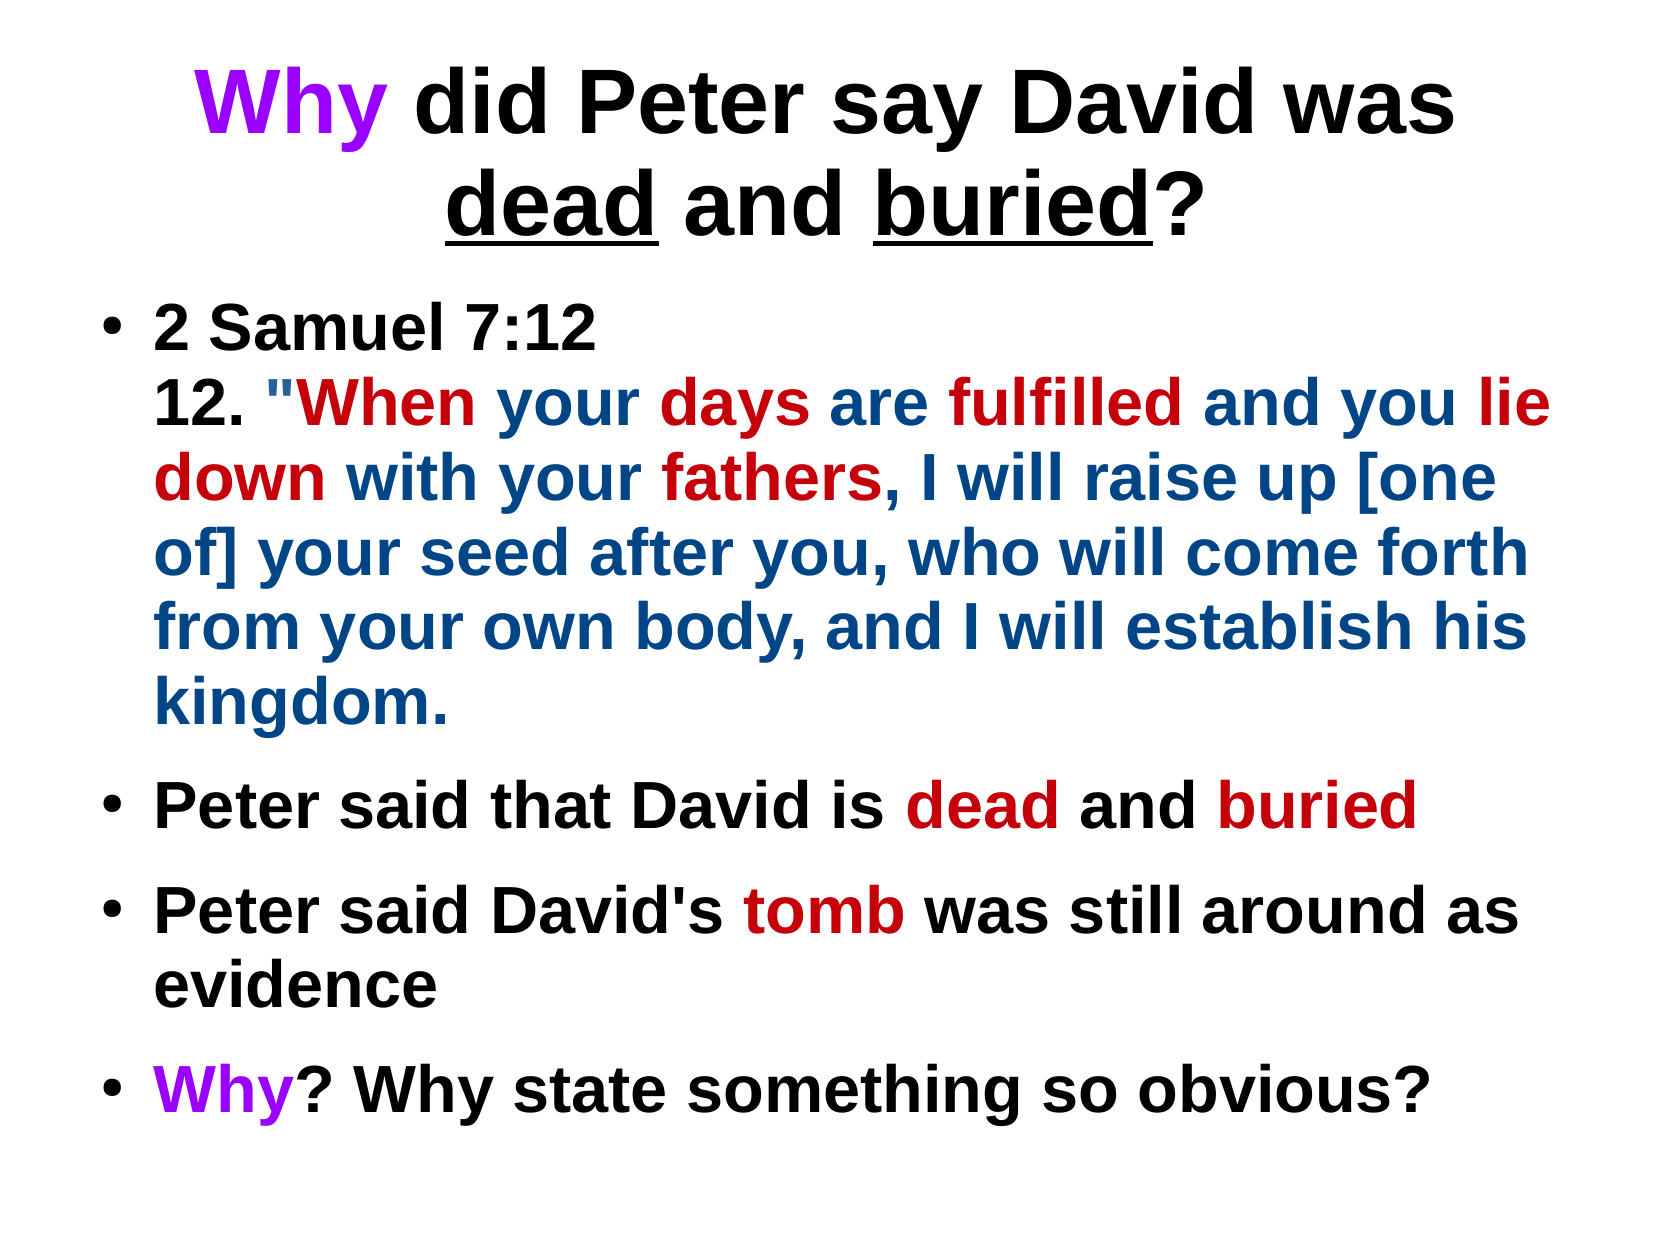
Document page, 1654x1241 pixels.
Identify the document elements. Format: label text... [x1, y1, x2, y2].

list 2 Samuel 7:12 12. "When your days are fulfilled and you lie down with your fathers, I will raise up [one of] your seed after you, who will come forth from your own body, and I will establish his kingdom. Peter said that David is dead and buried Peter said David's tomb was still around as evidence Why? Why state something so obvious? [82, 290, 1571, 1127]
title Why did Peter say David was dead and buried? [82, 49, 1571, 257]
